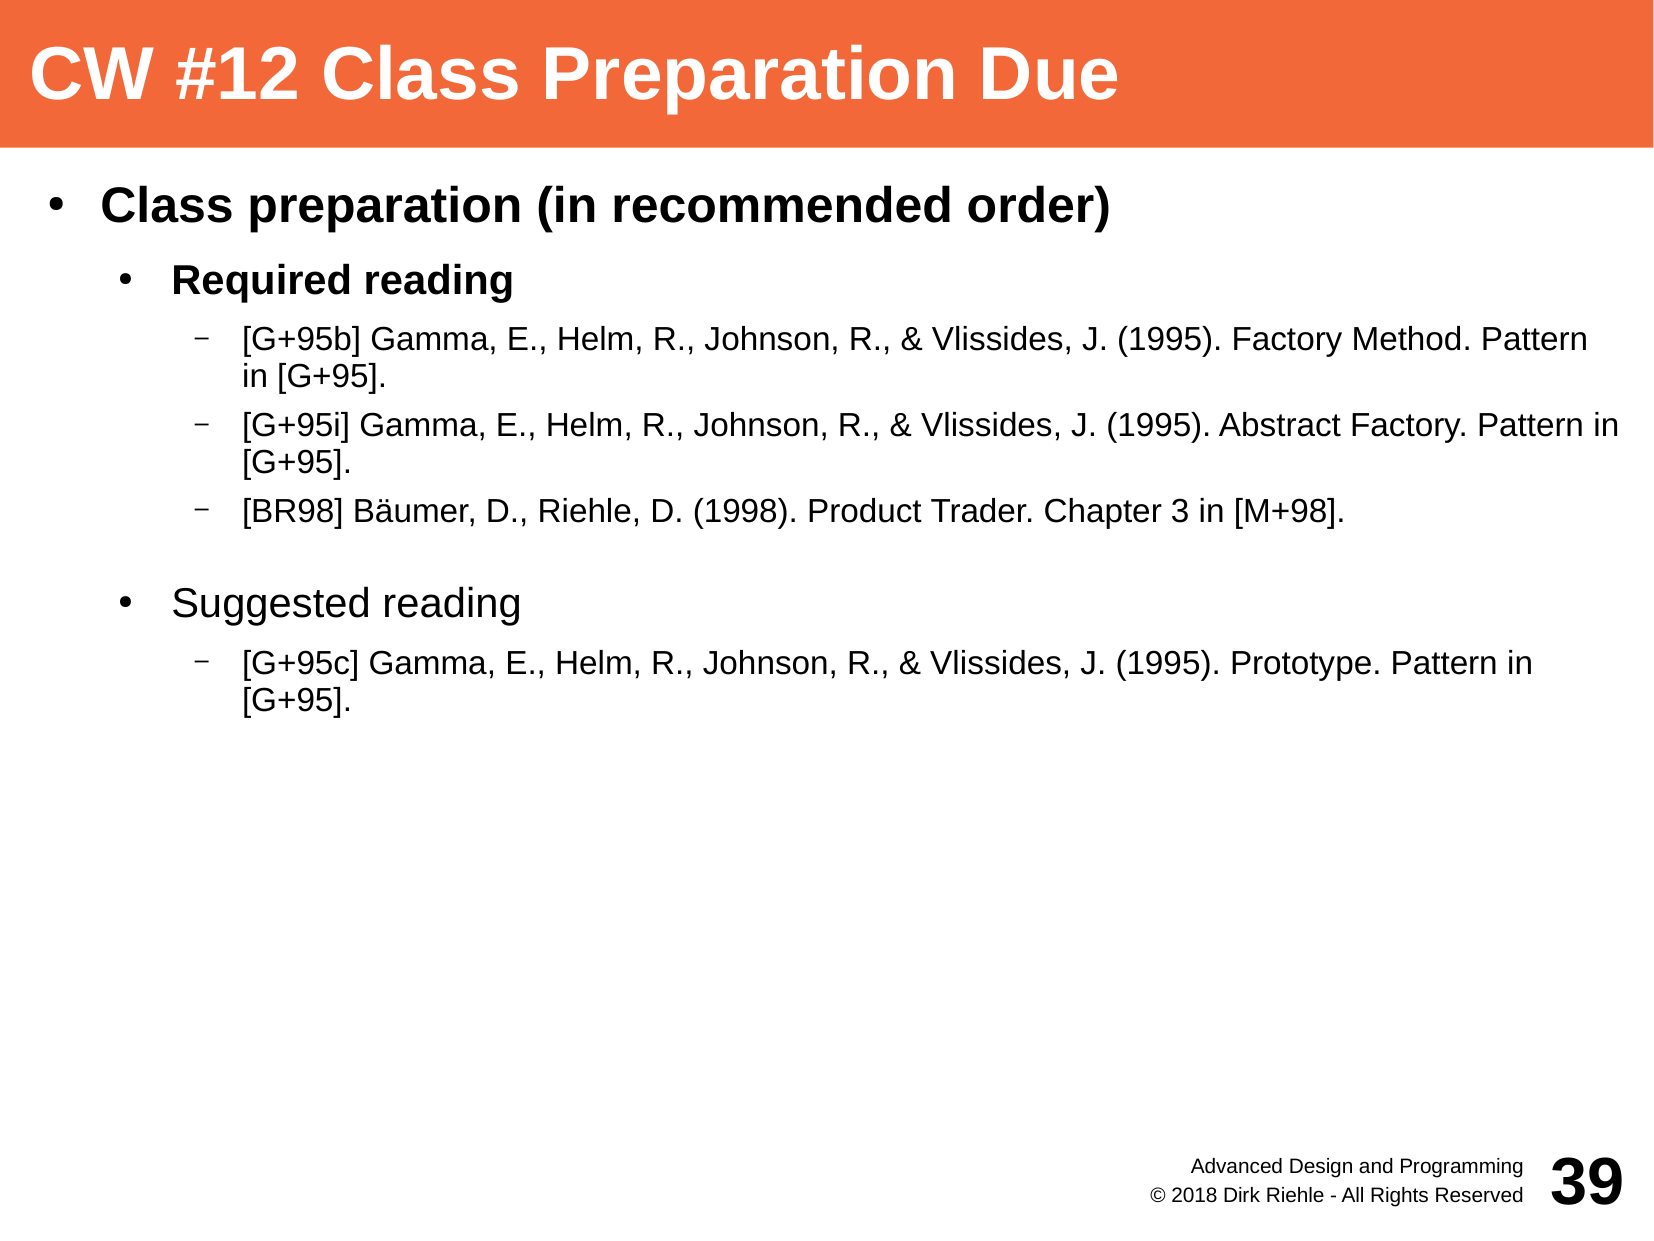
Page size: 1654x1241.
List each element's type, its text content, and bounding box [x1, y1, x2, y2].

title CW #12 Class Preparation Due [0, 0, 1654, 148]
list Class preparation (in recommended order) Required reading [G+95b] Gamma, E., Helm, R., Johnson, R., & Vlissides, J. (1995). Factory Method. Pattern in [G+95]. [G+95i] Gamma, E., Helm, R., Johnson, R., & Vlissides, J. (1995). Abstract Factory. Pattern in [G+95]. [BR98] Bäumer, D., Riehle, D. (1998). Product Trader. Chapter 3 in [M+98]. Suggested reading [G+95c] Gamma, E., Helm, R., Johnson, R., & Vlissides, J. (1995). Prototype. Pattern in [G+95]. [29, 177, 1625, 1211]
